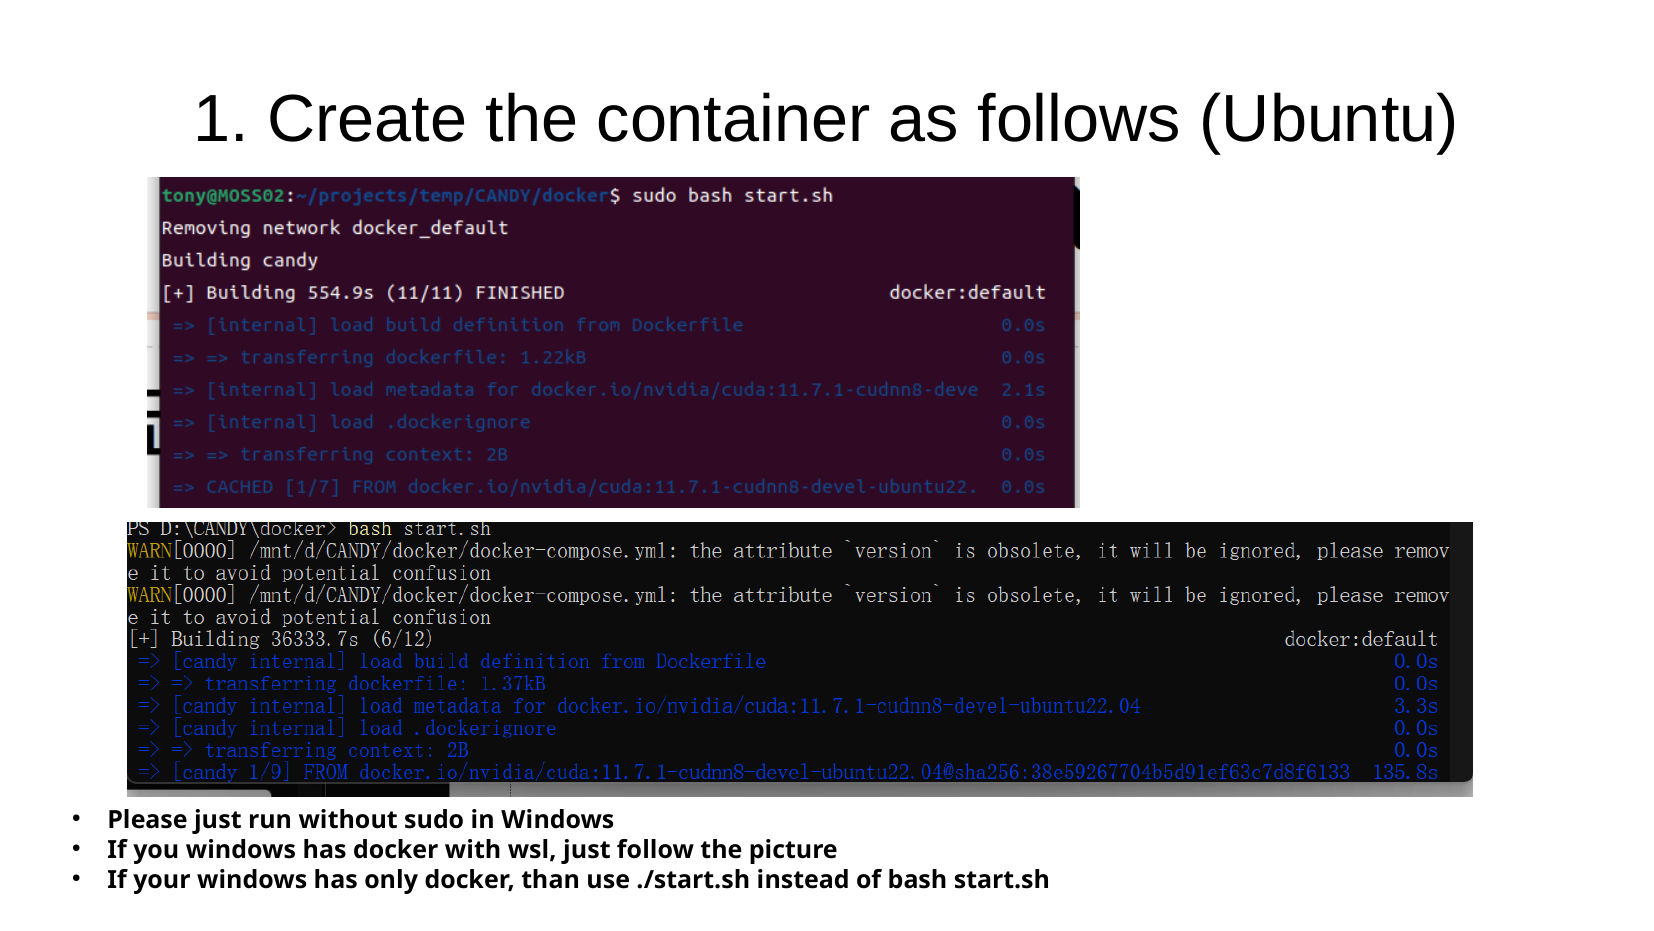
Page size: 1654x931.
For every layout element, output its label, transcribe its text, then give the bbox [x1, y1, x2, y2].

picture [127, 522, 1473, 797]
title 1. Create the container as follows (Ubuntu) [82, 37, 1571, 193]
text_box Please just run without sudo in Windows If you windows has docker with wsl, just follow the picture If your windows has only docker, than use ./start.sh instead of bash start.sh [56, 796, 1388, 902]
picture [147, 177, 1080, 508]
